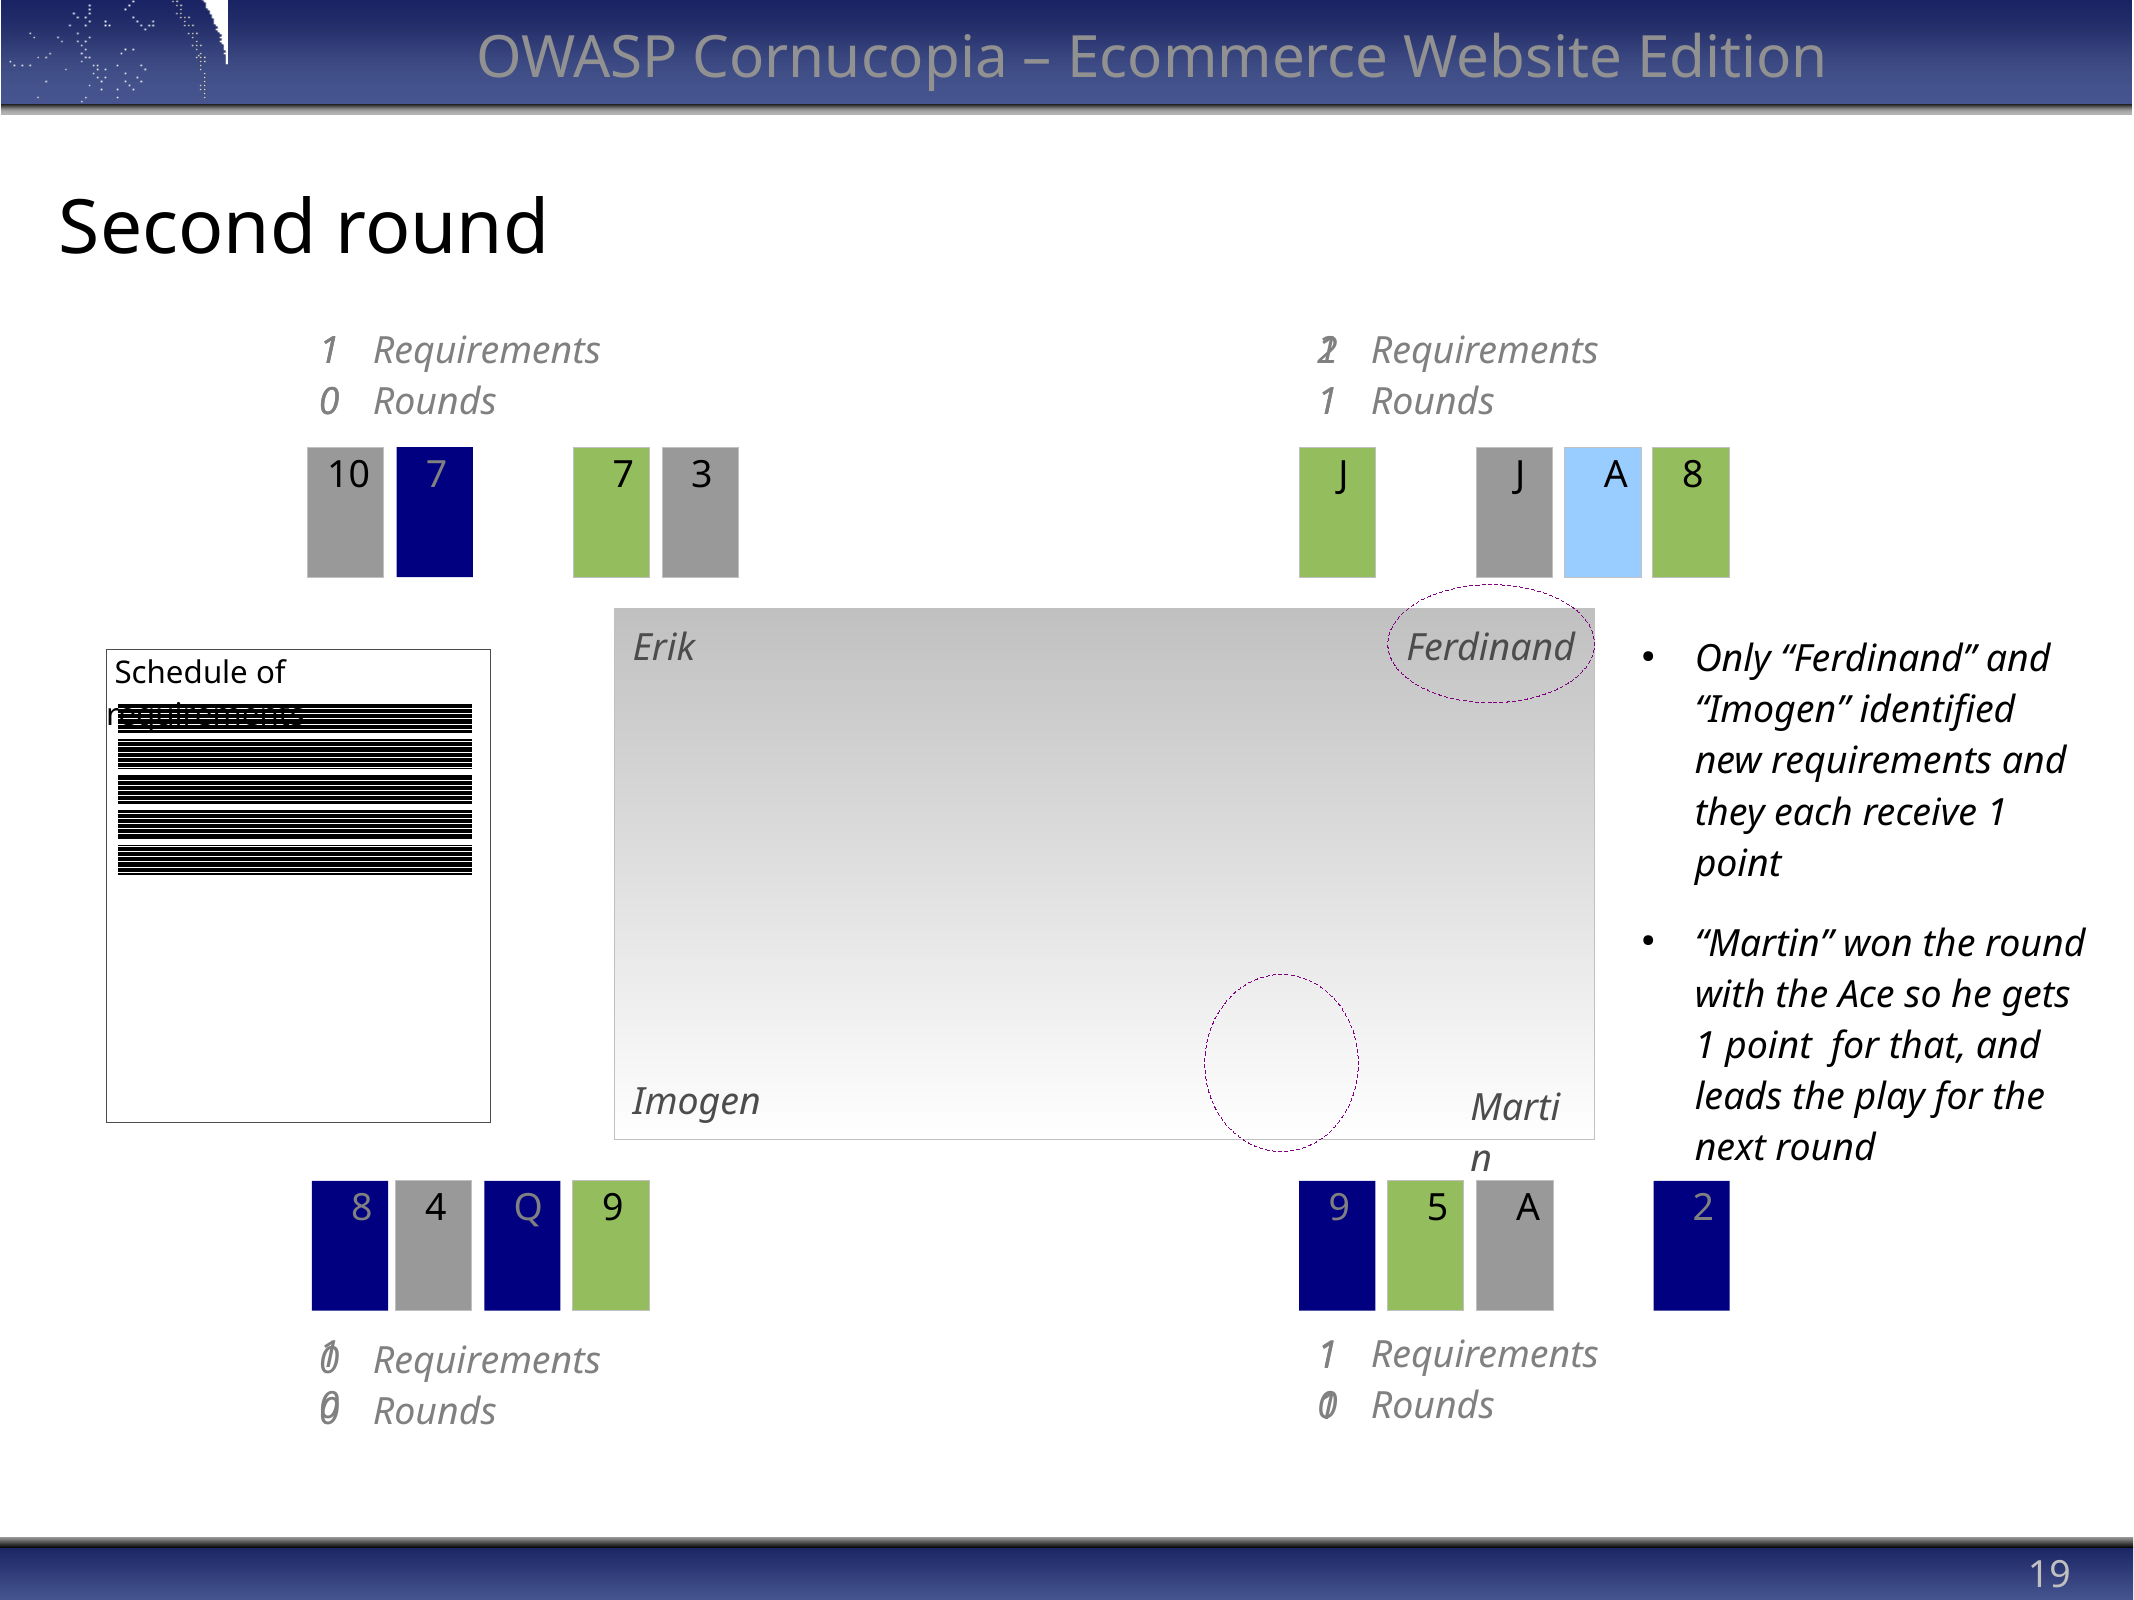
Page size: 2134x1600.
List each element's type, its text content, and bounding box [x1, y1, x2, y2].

list Requirements Rounds [1376, 323, 1654, 414]
list J [1299, 447, 1376, 578]
list Only “Ferdinand” and “Imogen” identified new requirements and they each receive 1 point “Martin” won the round with the Ace so he gets 1 point for that, and leads the play for the next round [1624, 631, 2093, 1182]
list 7 [573, 447, 650, 578]
title Second round [58, 124, 2126, 325]
list Imogen [632, 1074, 798, 1135]
list J [1476, 447, 1553, 578]
list 10 [307, 447, 384, 578]
list 2 1 [1316, 323, 1376, 414]
list [118, 844, 473, 875]
list 7 [396, 447, 473, 578]
list A [1476, 1180, 1554, 1311]
list 1 0 [318, 1327, 378, 1418]
list 4 [395, 1180, 472, 1311]
list 8 [1652, 447, 1730, 578]
list [118, 702, 473, 733]
list 9 [572, 1180, 650, 1311]
list 3 [662, 447, 739, 578]
list Requirements Rounds [378, 323, 656, 414]
list A [1564, 447, 1642, 578]
list [118, 773, 473, 804]
list Requirements Rounds [378, 1333, 656, 1424]
list Requirements Rounds [1388, 1327, 1654, 1418]
list 5 [1387, 1180, 1464, 1311]
list Schedule of requirements [106, 649, 491, 1123]
list 2 [1653, 1182, 1730, 1311]
list Ferdinand [1406, 620, 1607, 681]
list [118, 809, 473, 839]
list 0 0 [318, 1418, 378, 1424]
list Martin [1470, 1080, 1576, 1141]
list [614, 608, 1595, 1140]
list 1 0 [318, 323, 378, 414]
list 9 [1299, 1180, 1376, 1311]
list 8 [311, 1180, 389, 1311]
list 1 1 [1316, 1328, 1388, 1419]
list Q [484, 1180, 561, 1311]
list Erik [632, 620, 739, 681]
list [118, 738, 473, 768]
